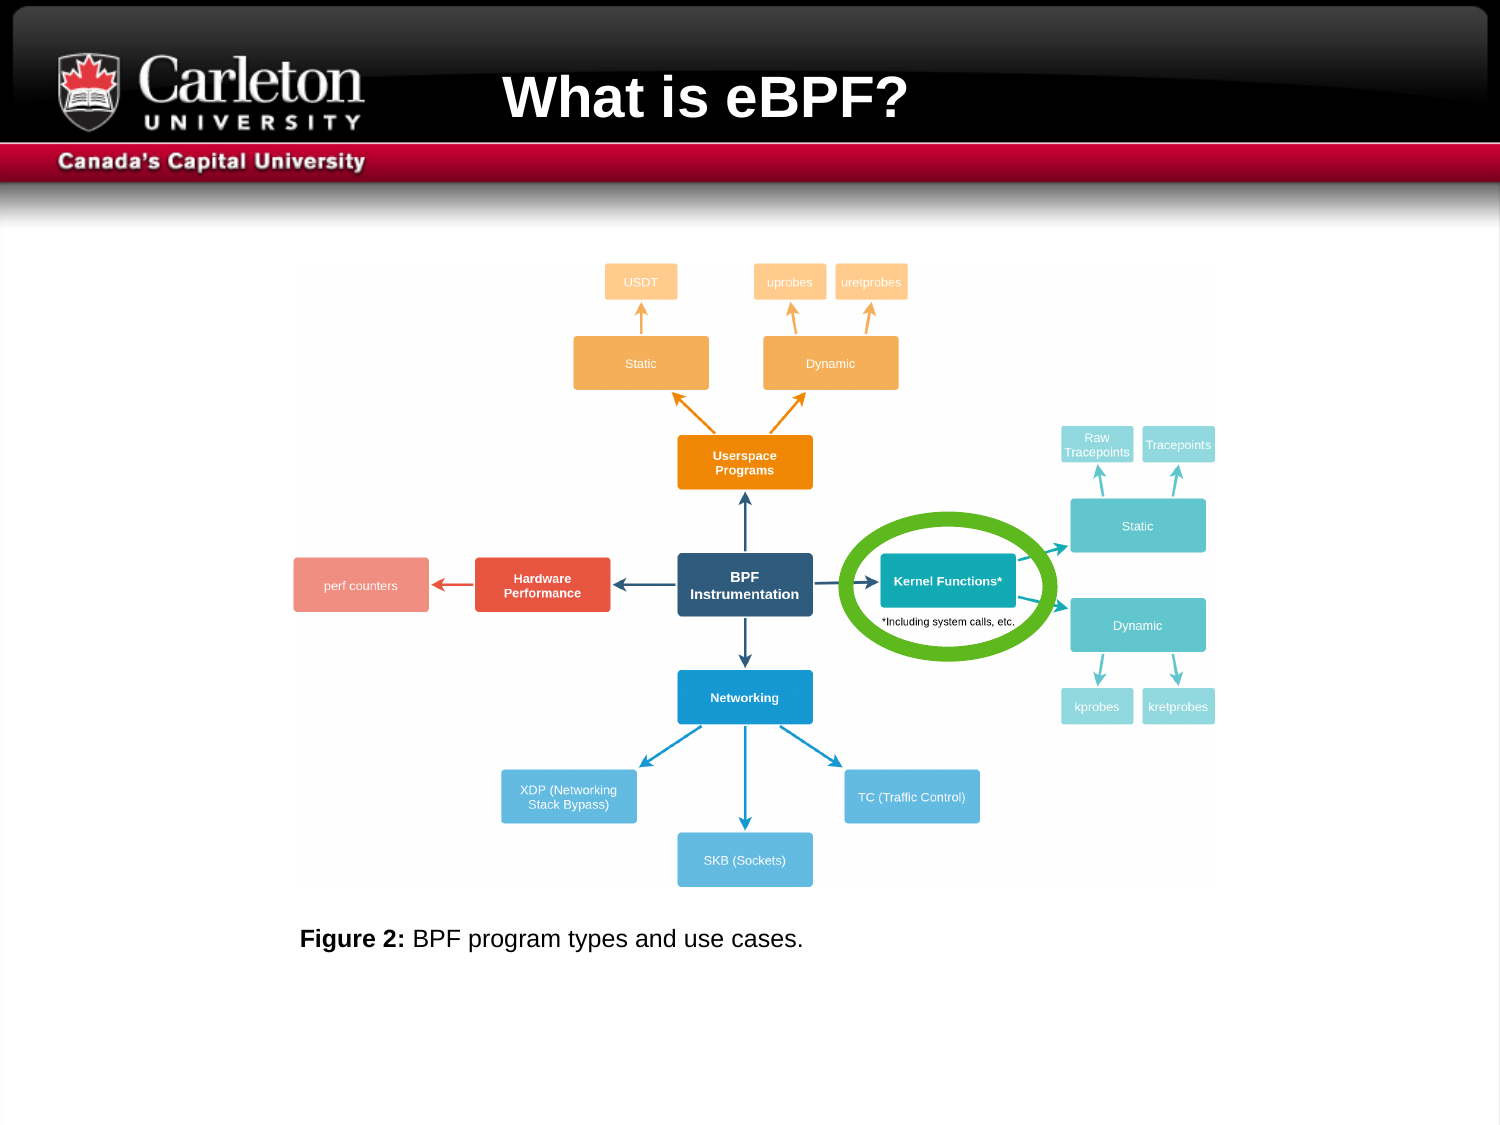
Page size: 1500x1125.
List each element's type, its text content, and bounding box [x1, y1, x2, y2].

text_box Figure 2: BPF program types and use cases. [285, 915, 856, 990]
title What is eBPF? [487, 37, 1438, 150]
picture [0, 0, 1500, 1125]
